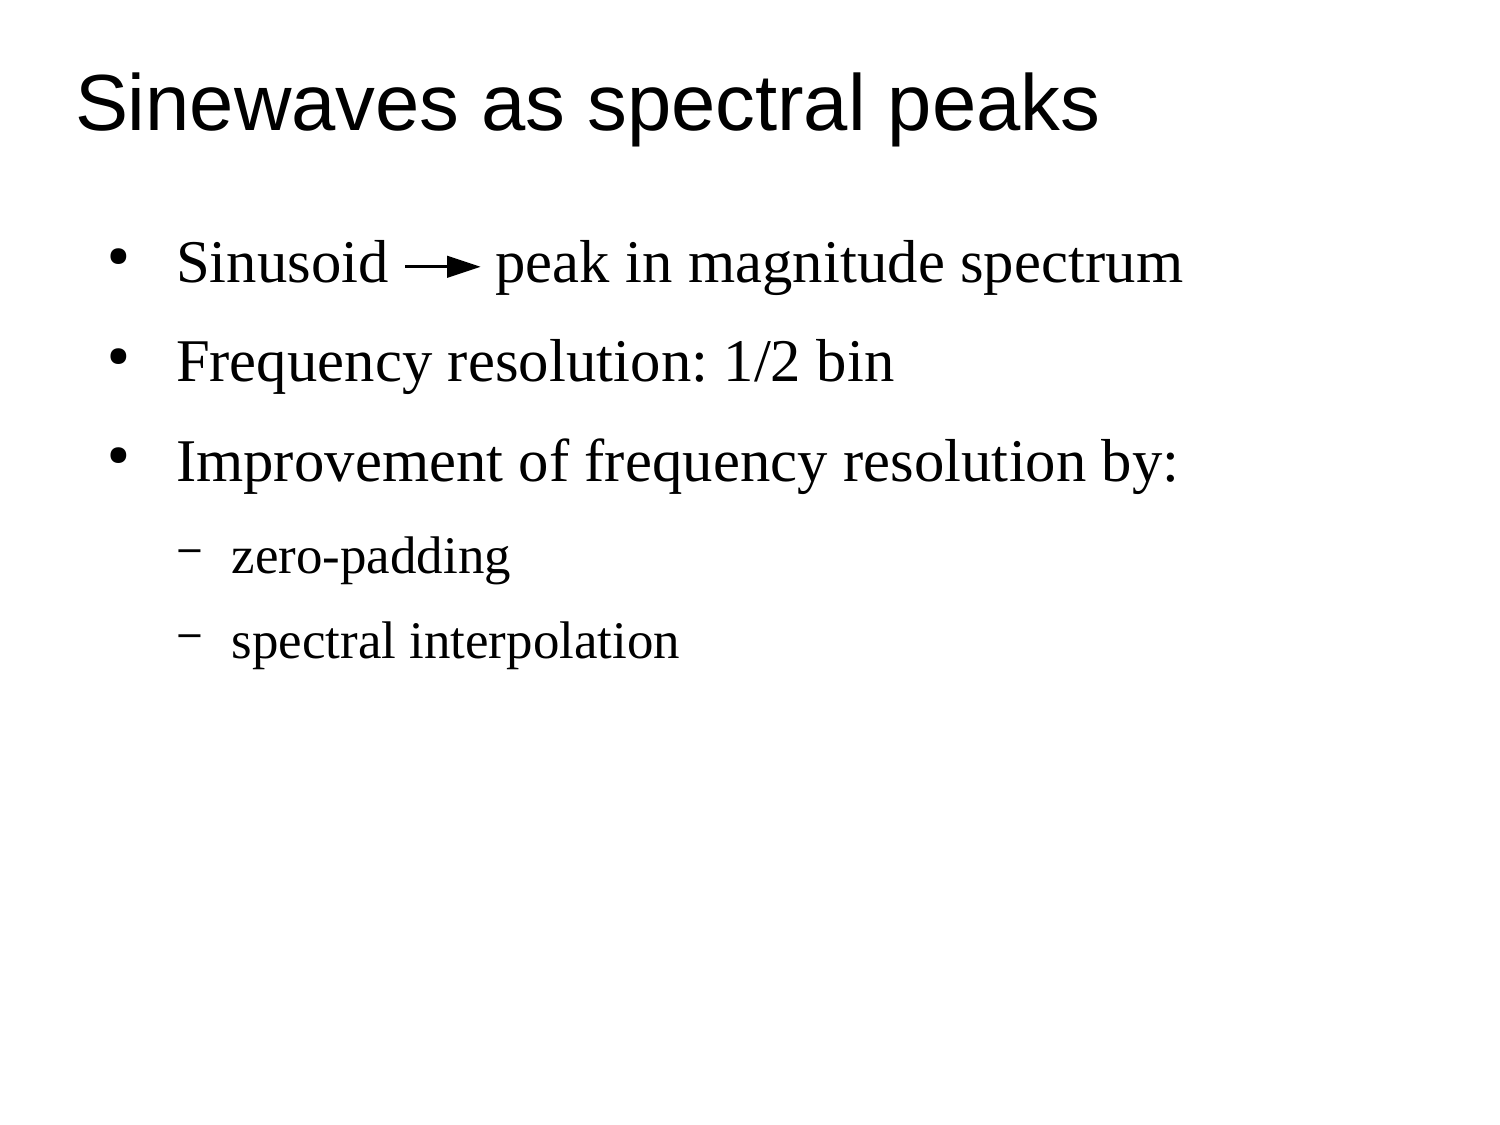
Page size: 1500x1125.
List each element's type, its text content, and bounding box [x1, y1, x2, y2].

list Sinusoid peak in magnitude spectrum Frequency resolution: 1/2 bin Improvement of frequency resolution by: zero-padding spectral interpolation [90, 221, 1440, 987]
title Sinewaves as spectral peaks [75, 9, 1425, 198]
